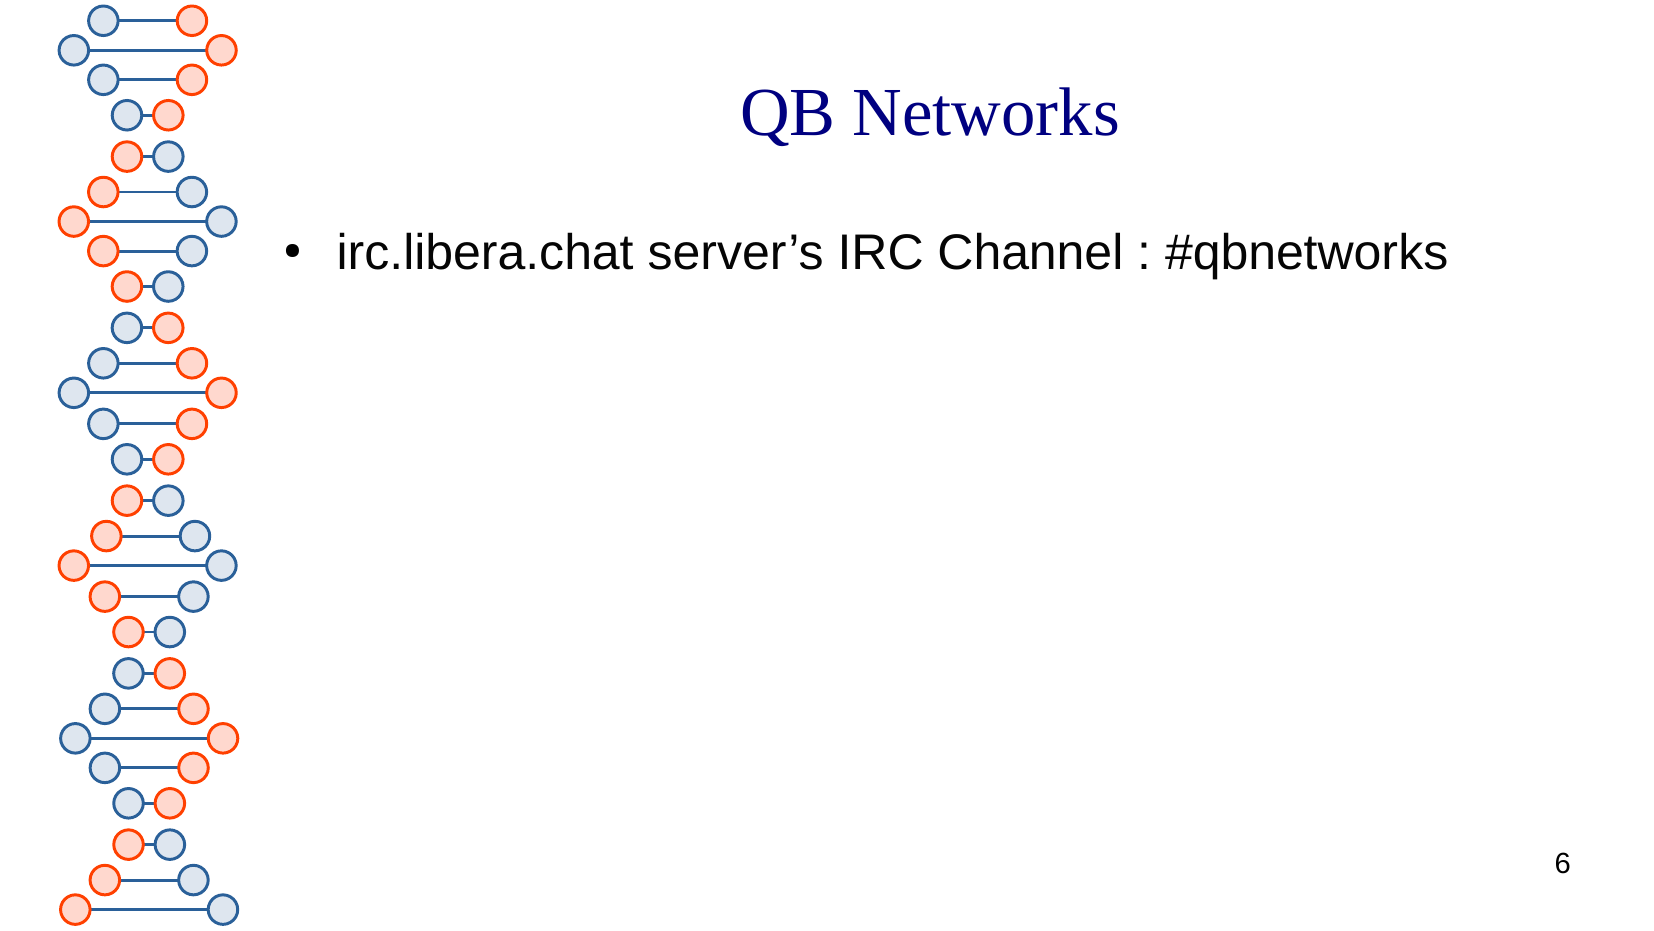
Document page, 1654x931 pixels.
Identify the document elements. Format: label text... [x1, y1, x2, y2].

title QB Networks [265, 35, 1595, 189]
list irc.libera.chat server’s IRC Channel : #qbnetworks [265, 224, 1595, 764]
